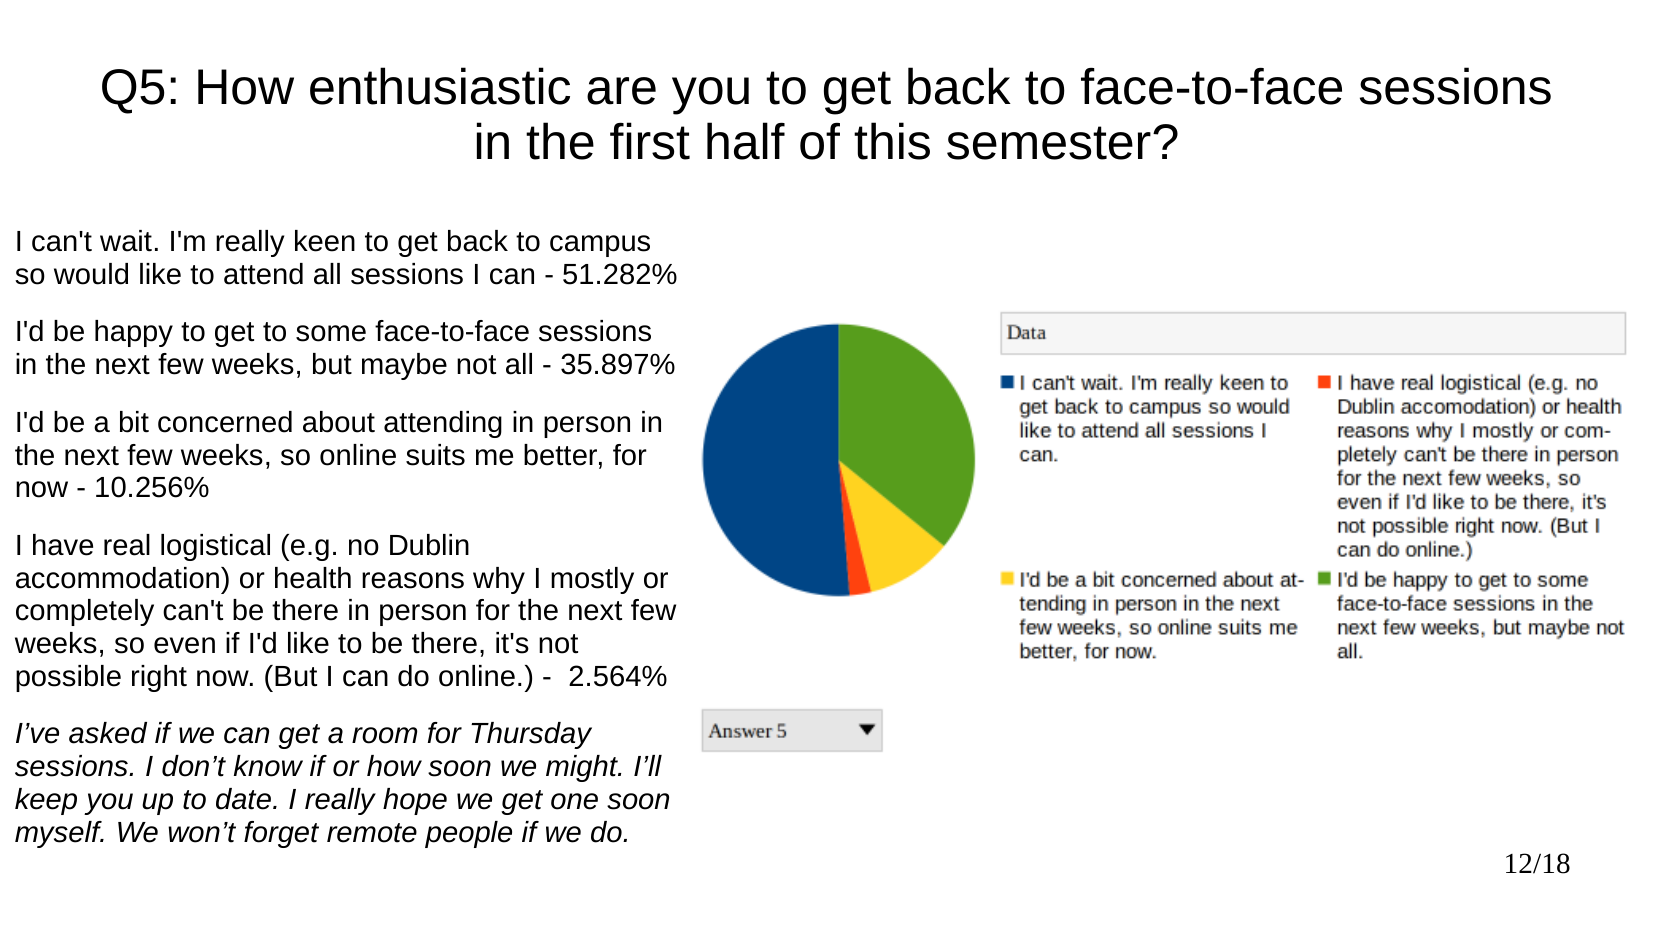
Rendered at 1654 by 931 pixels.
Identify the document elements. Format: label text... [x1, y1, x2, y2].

text_box I can't wait. I'm really keen to get back to campus so would like to attend all sessions I can - 51.282% I'd be happy to get to some face-to-face sessions in the next few weeks, but maybe not all - 35.897% I'd be a bit concerned about attending in person in the next few weeks, so online suits me better, for now - 10.256% I have real logistical (e.g. no Dublin accommodation) or health reasons why I mostly or completely can't be there in person for the next few weeks, so even if I'd like to be there, it's not possible right now. (But I can do online.) - 2.564% I’ve asked if we can get a room for Thursday sessions. I don’t know if or how soon we might. I’ll keep you up to date. I really hope we get one soon myself. We won’t forget remote people if we do. [0, 217, 696, 857]
picture [696, 217, 1644, 758]
title Q5: How enthusiastic are you to get back to face-to-face sessions in the first half of this semester? [82, 37, 1571, 193]
